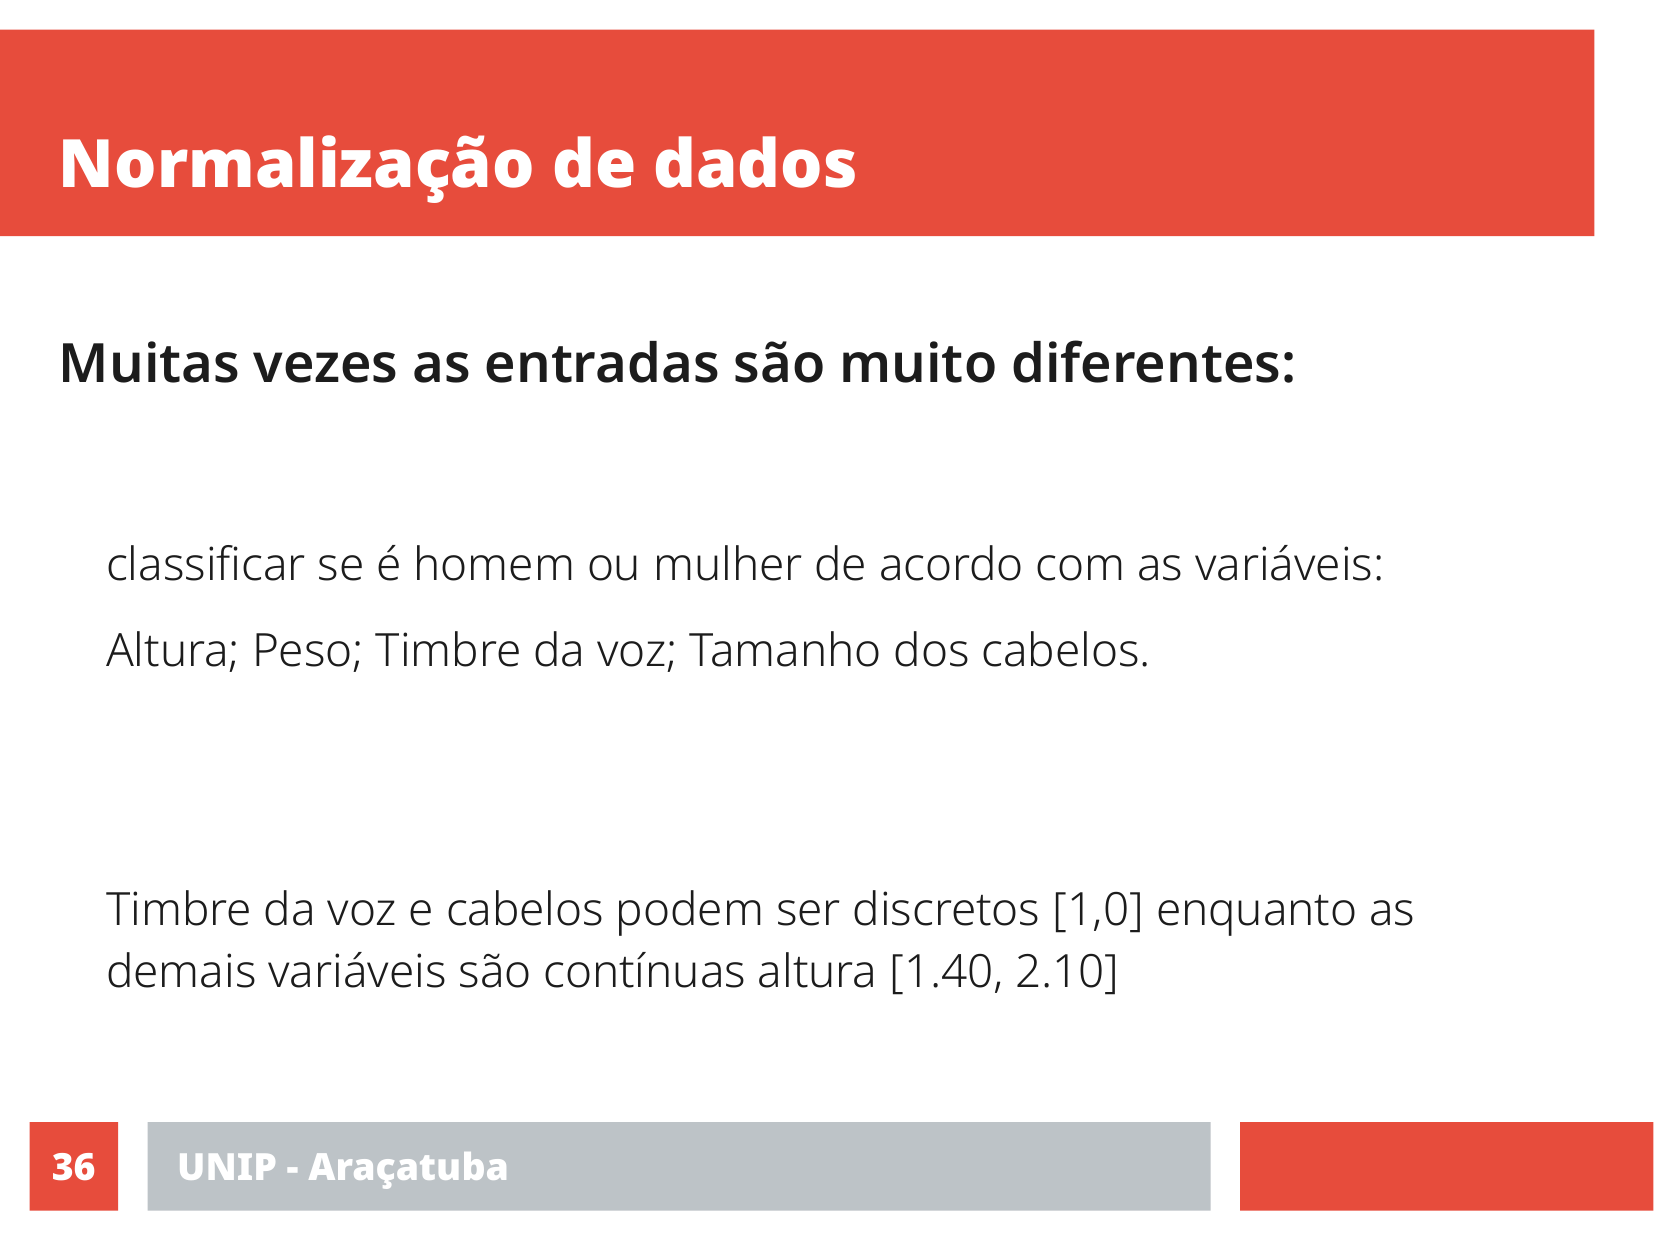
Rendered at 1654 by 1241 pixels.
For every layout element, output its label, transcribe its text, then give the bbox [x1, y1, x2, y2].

list Muitas vezes as entradas são muito diferentes: classificar se é homem ou mulher de acordo com as variáveis: Altura; Peso; Timbre da voz; Tamanho dos cabelos. Timbre da voz e cabelos podem ser discretos [1,0] enquanto as demais variáveis são contínuas altura [1.40, 2.10] [59, 324, 1565, 1093]
title Normalização de dados [59, 59, 1595, 207]
